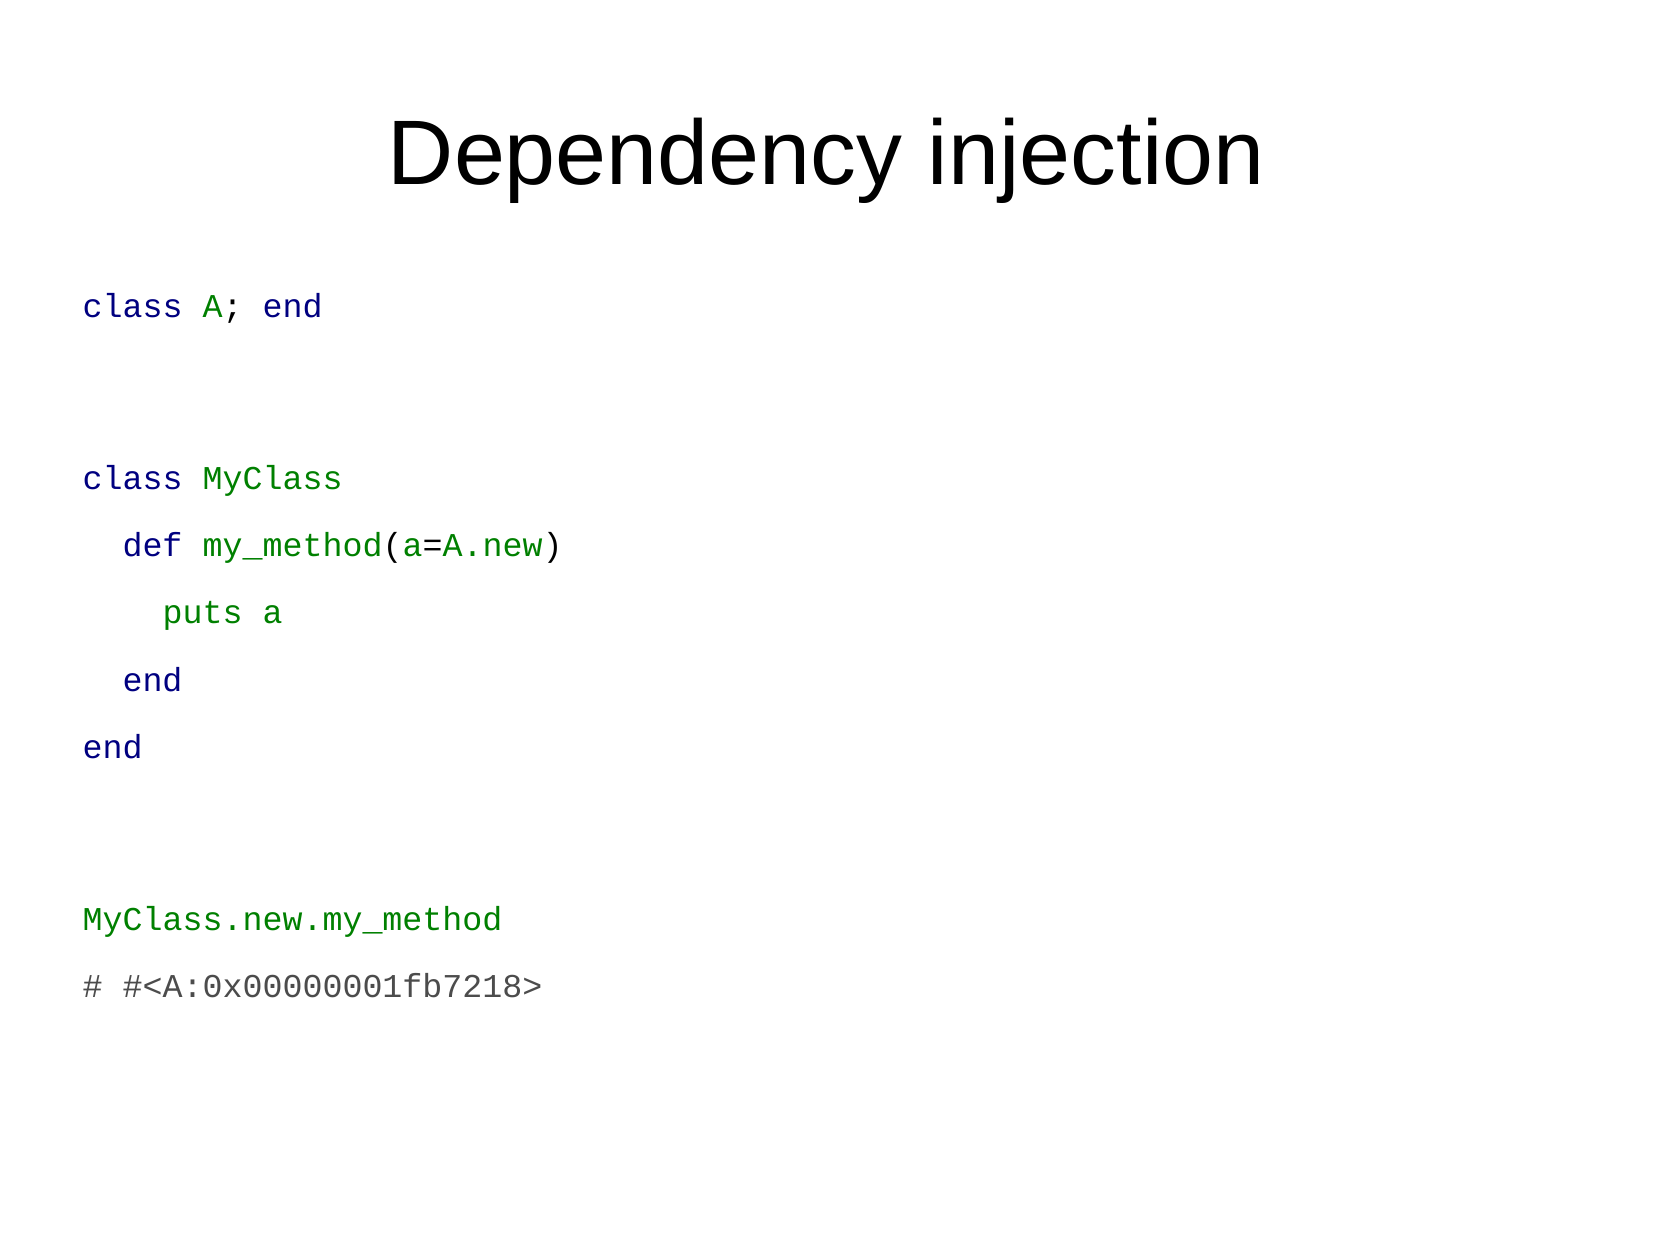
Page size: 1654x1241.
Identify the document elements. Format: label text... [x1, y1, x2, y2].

title Dependency injection [82, 49, 1571, 257]
list class A; end class MyClass def my_method(a=A.new) puts a end end MyClass.new.my_method # #<A:0x00000001fb7218> [82, 290, 1571, 1010]
